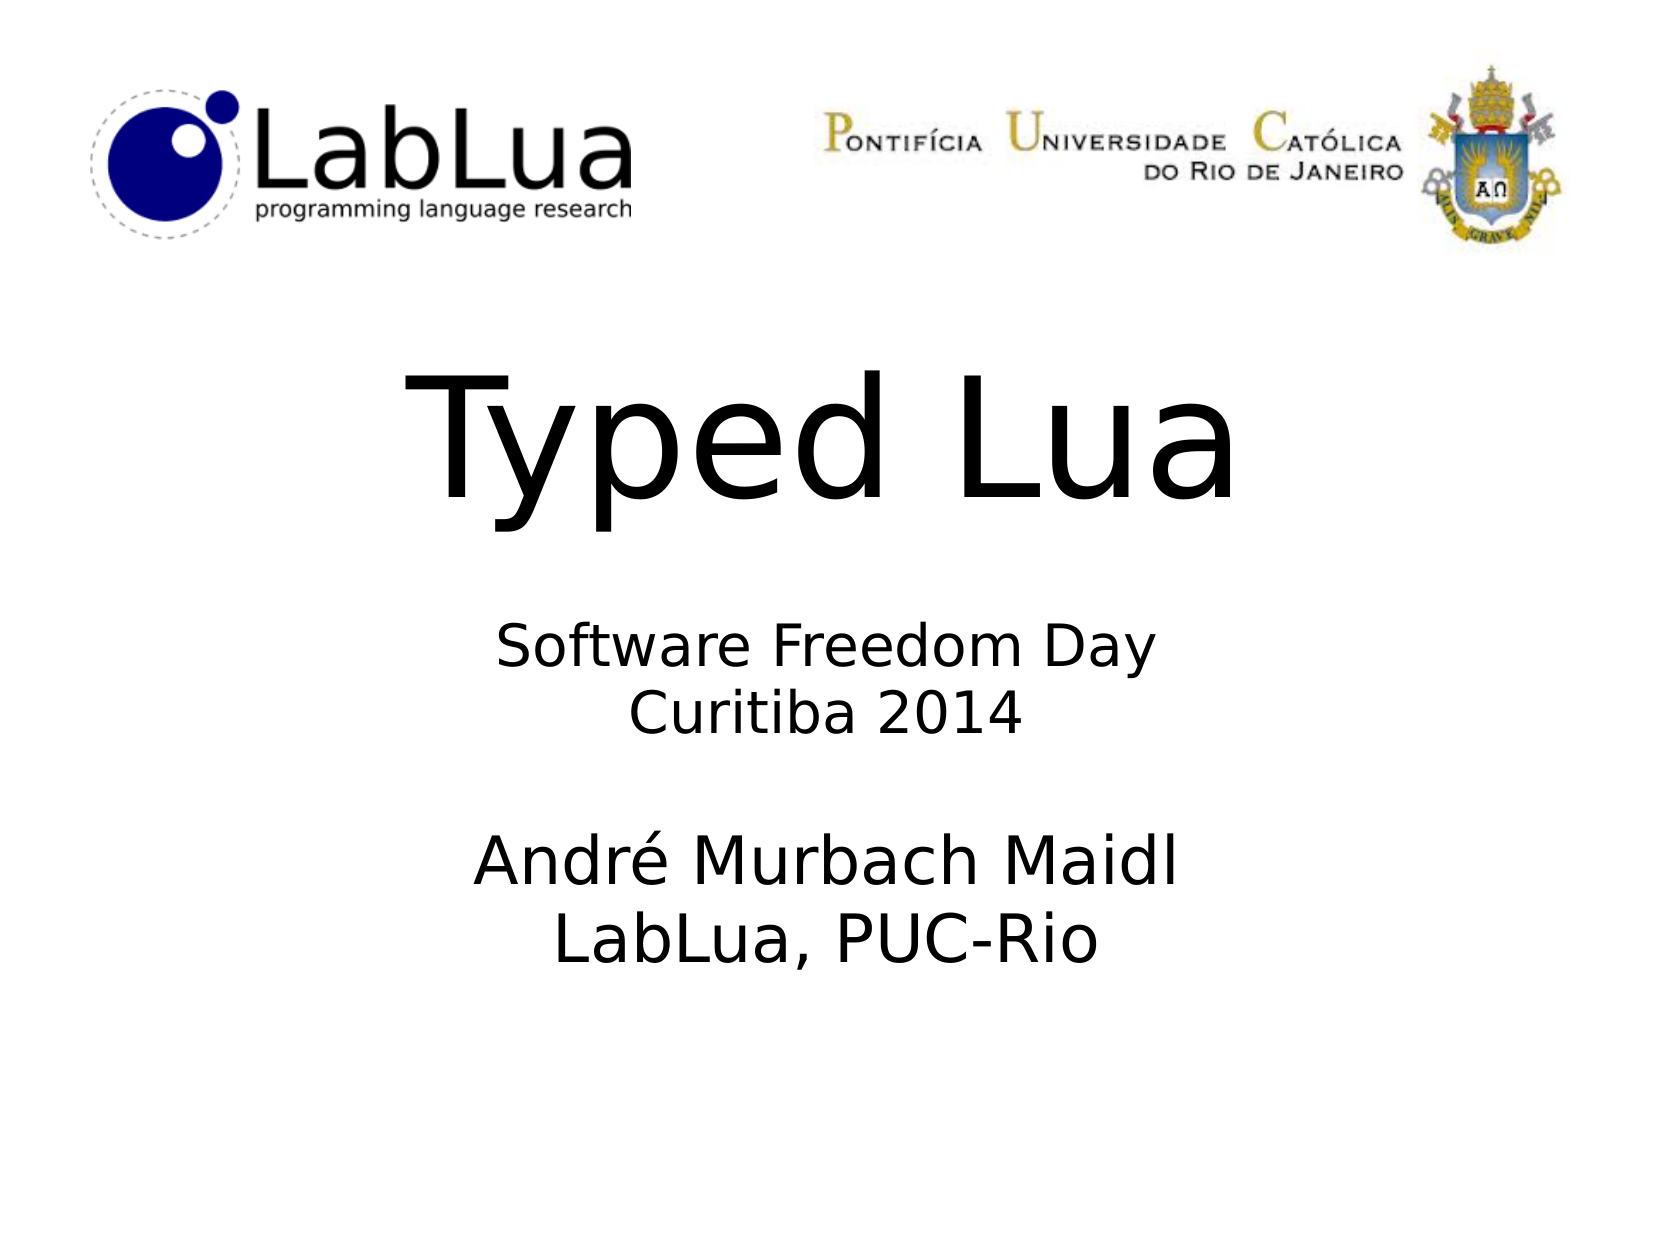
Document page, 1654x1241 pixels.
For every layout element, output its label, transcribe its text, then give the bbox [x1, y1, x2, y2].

picture [814, 49, 1571, 257]
picture [90, 89, 631, 241]
subtitle Typed Lua Software Freedom Day Curitiba 2014 André Murbach Maidl LabLua, PUC-Rio [82, 290, 1571, 1109]
